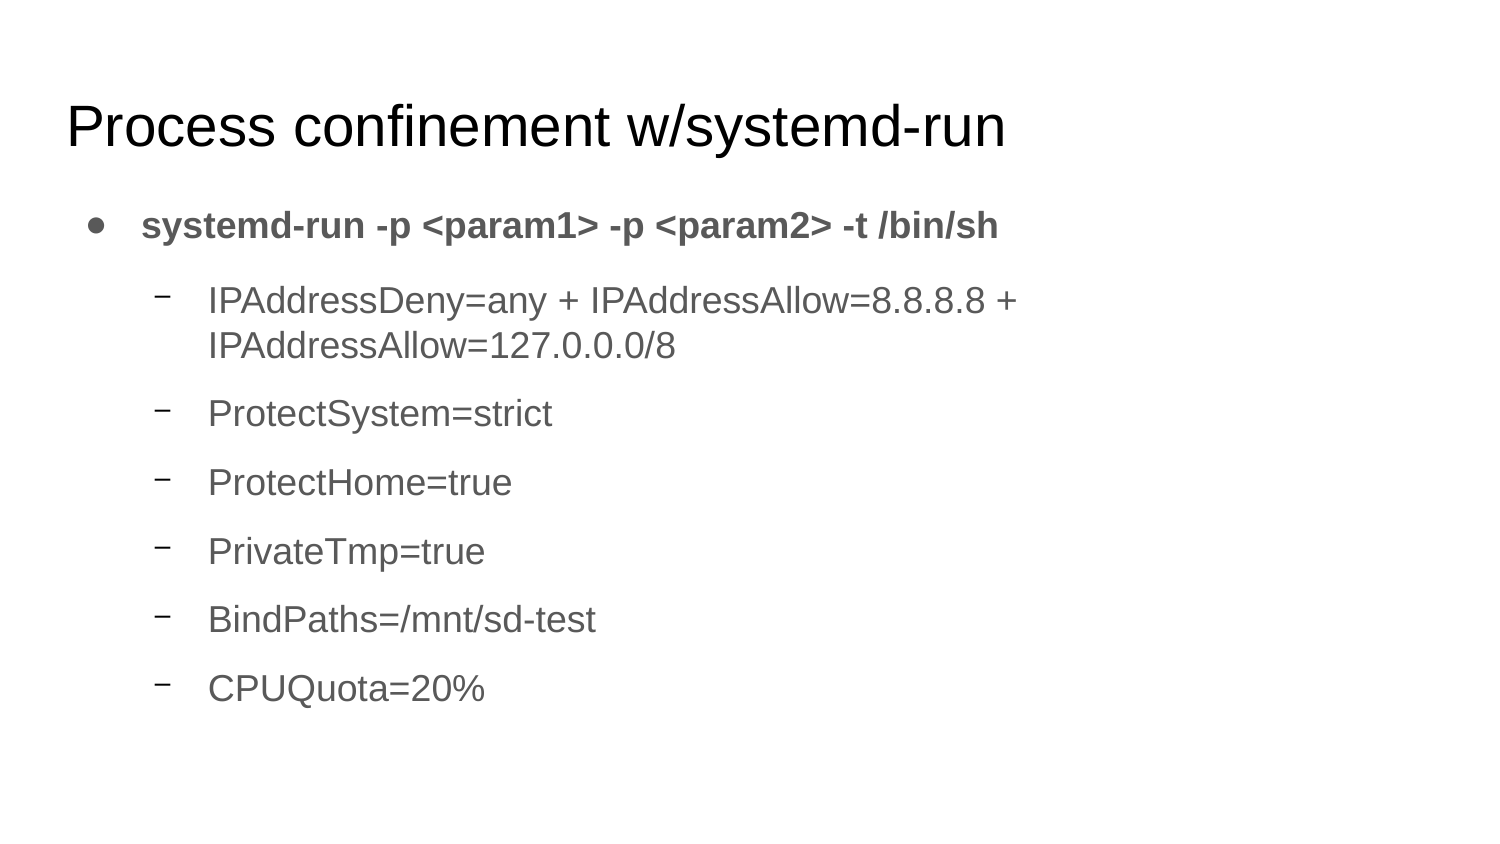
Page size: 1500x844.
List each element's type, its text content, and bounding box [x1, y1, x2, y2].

title Process confinement w/systemd-run [51, 72, 1449, 167]
list systemd-run -p <param1> -p <param2> -t /bin/sh IPAddressDeny=any + IPAddressAllow=8.8.8.8 + IPAddressAllow=127.0.0.0/8 ProtectSystem=strict ProtectHome=true PrivateTmp=true BindPaths=/mnt/sd-test CPUQuota=20% [51, 179, 1449, 740]
